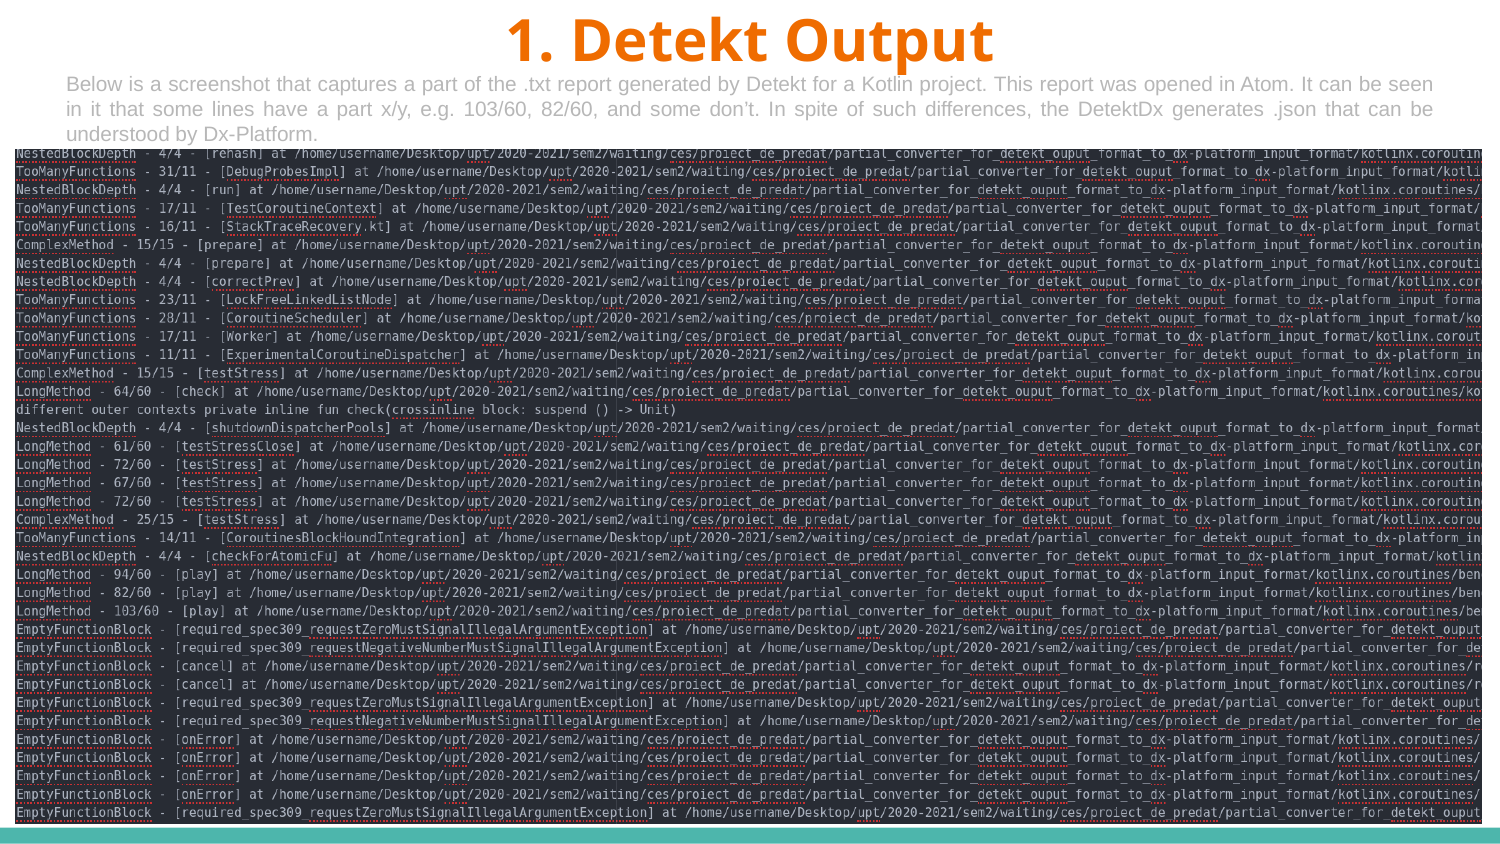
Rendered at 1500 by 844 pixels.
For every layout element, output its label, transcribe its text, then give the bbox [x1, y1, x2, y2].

text_box Below is a screenshot that captures a part of the .txt report generated by Detekt for a Kotlin project. This report was opened in Atom. It can be seen in it that some lines have a part x/y, e.g. 103/60, 82/60, and some don’t. In spite of such differences, the DetektDx generates .json that can be understood by Dx-Platform. [51, 55, 1449, 136]
title 1. Detekt Output [51, 0, 1449, 55]
picture [15, 149, 1482, 824]
